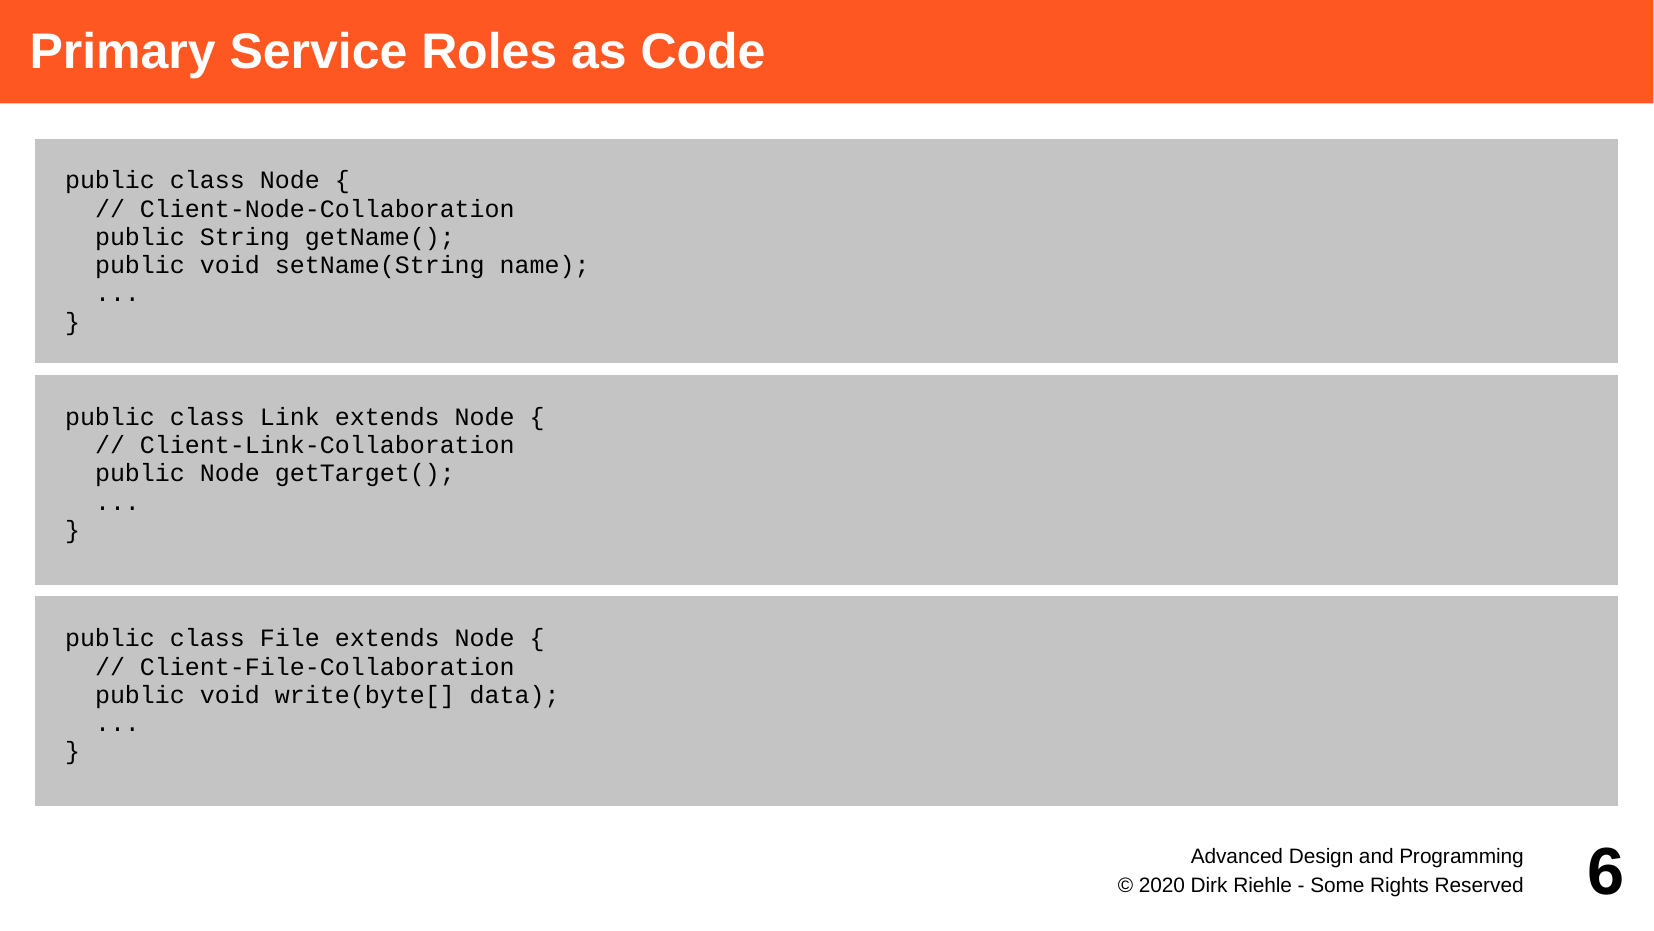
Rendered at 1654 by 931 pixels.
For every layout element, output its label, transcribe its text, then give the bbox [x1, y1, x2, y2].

title Primary Service Roles as Code [0, 0, 1654, 104]
list public class Link extends Node { // Client-Link-Collaboration public Node getTarget(); ... } [29, 369, 1625, 585]
list public class File extends Node { // Client-File-Collaboration public void write(byte[] data); ... } [29, 590, 1625, 813]
list public class Node { // Client-Node-Collaboration public String getName(); public void setName(String name); ... } [29, 132, 1625, 363]
